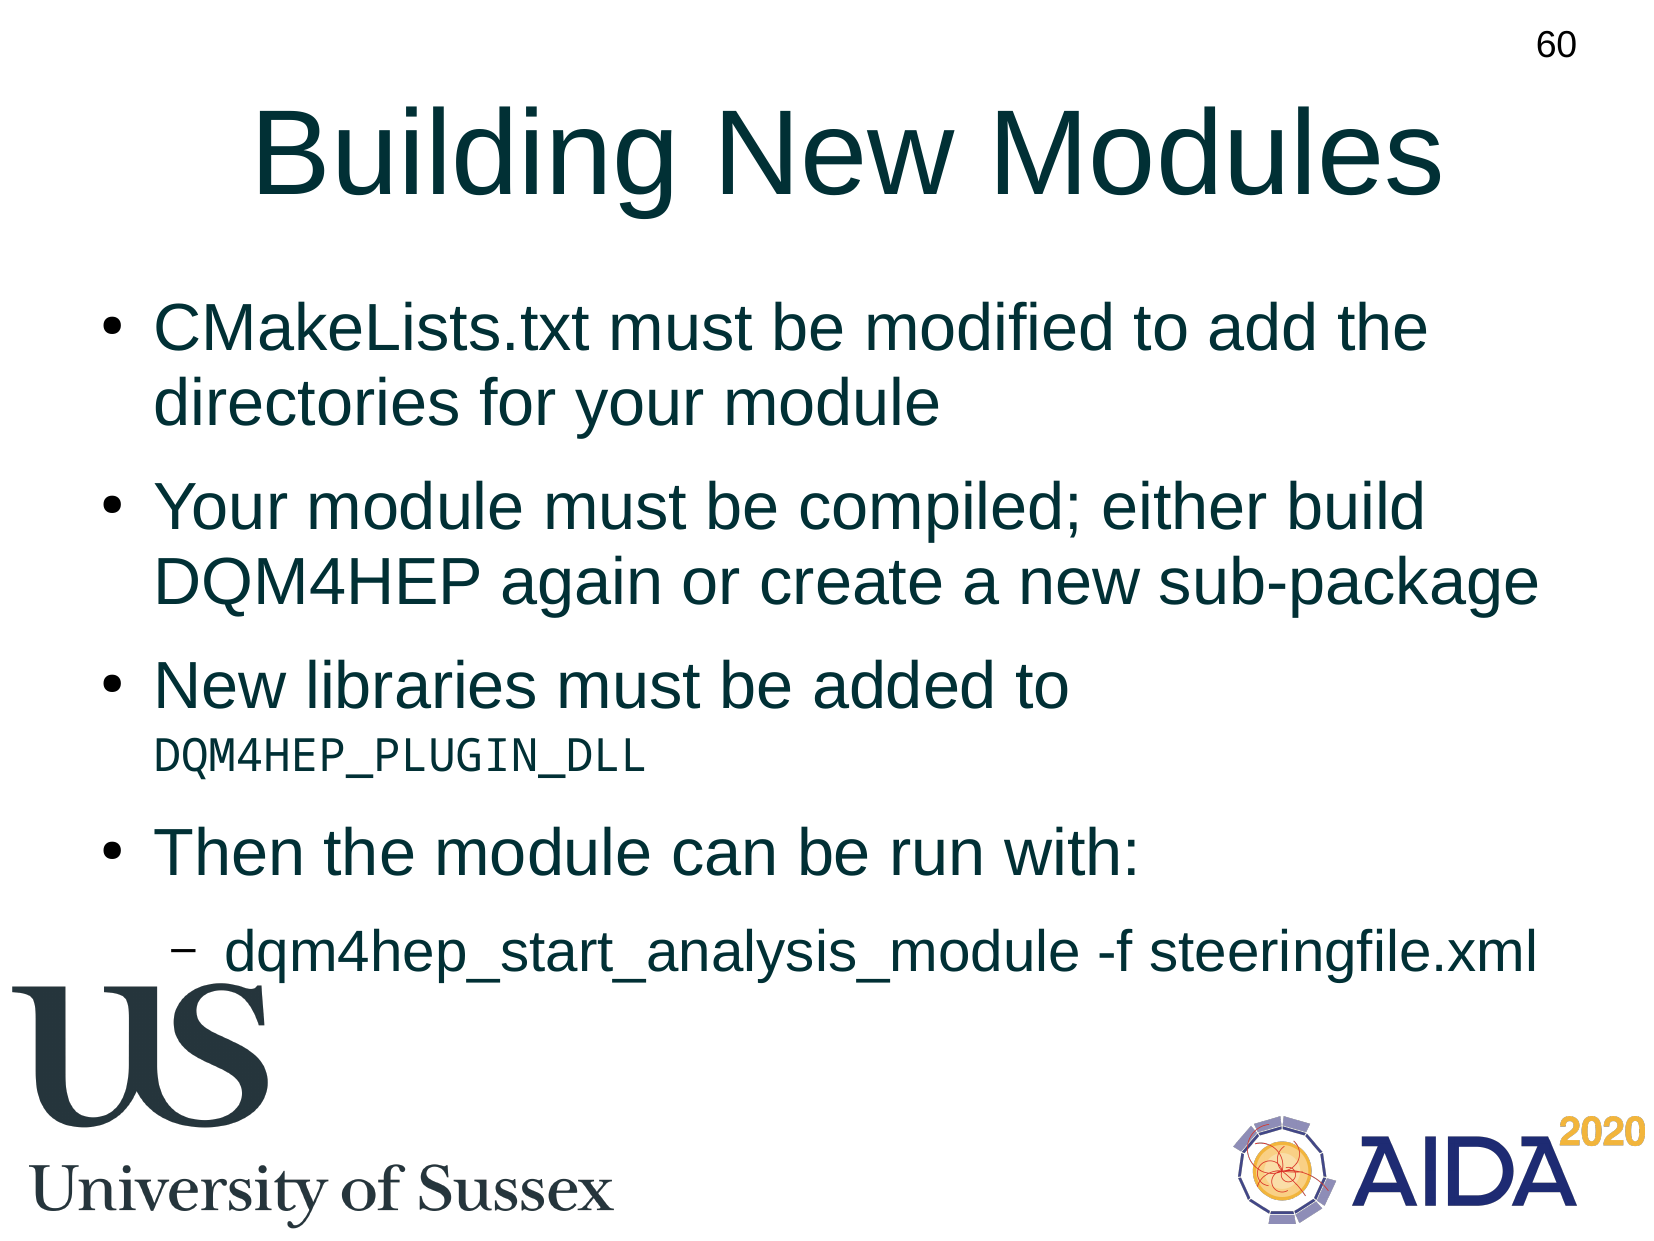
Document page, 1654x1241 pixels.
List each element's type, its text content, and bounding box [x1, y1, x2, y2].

title Building New Modules [82, 49, 1571, 257]
picture [11, 982, 615, 1229]
picture [1233, 1116, 1645, 1224]
text_box <number> [1521, 16, 1654, 84]
list CMakeLists.txt must be modified to add the directories for your module Your module must be compiled; either build DQM4HEP again or create a new sub-package New libraries must be added to DQM4HEP_PLUGIN_DLL Then the module can be run with: dqm4hep_start_analysis_module -f steeringfile.xml [82, 290, 1571, 957]
